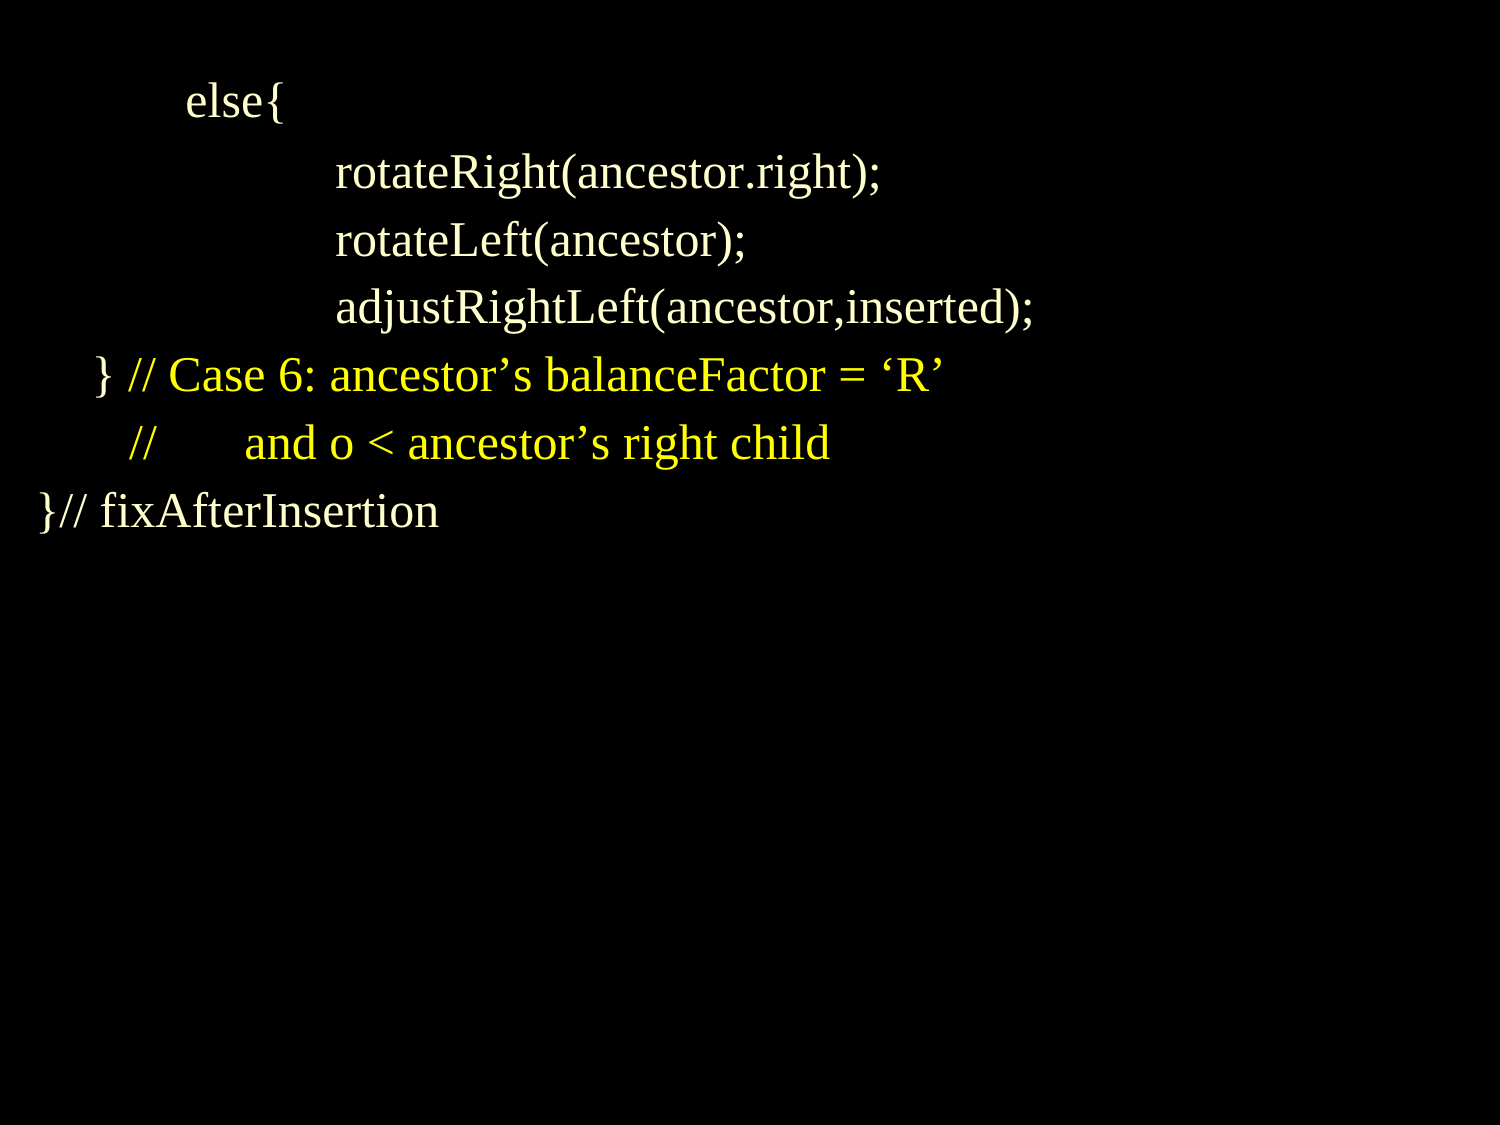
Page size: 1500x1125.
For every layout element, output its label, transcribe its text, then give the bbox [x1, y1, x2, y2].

list else{ rotateRight(ancestor.right); rotateLeft(ancestor); adjustRightLeft(ancestor,inserted); } // Case 6: ancestor’s balanceFactor = ‘R’ // and o < ancestor’s right child }// fixAfterInsertion [20, 49, 1480, 1063]
